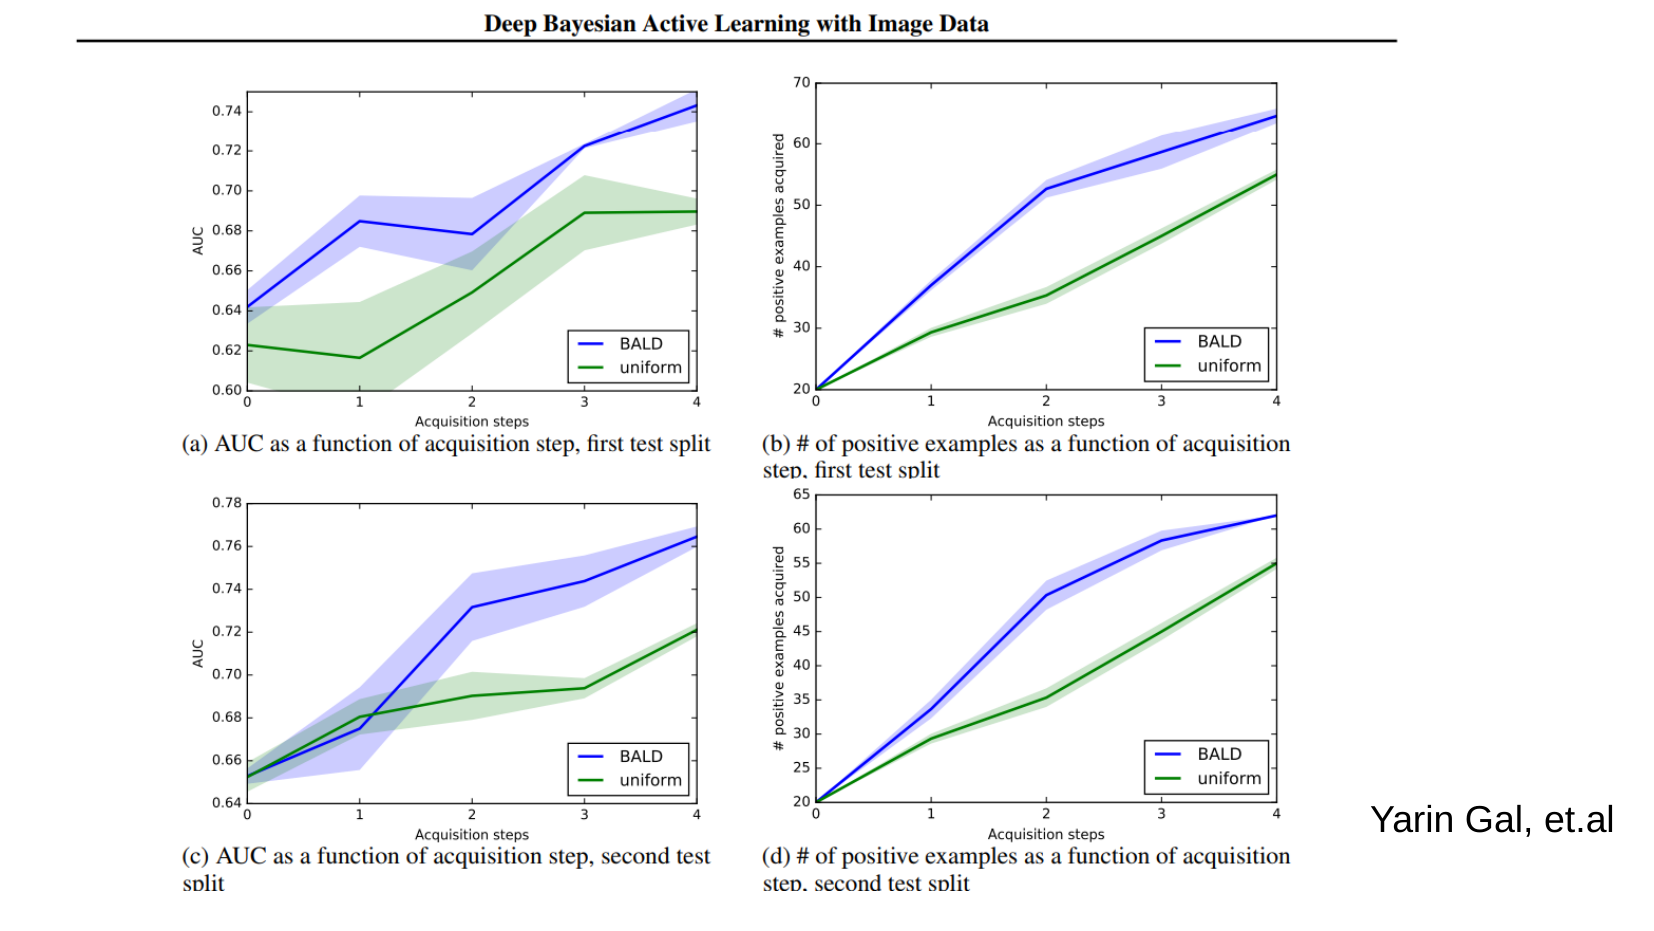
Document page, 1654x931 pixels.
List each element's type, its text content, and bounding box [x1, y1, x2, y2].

picture [39, 0, 1441, 891]
text_box Yarin Gal, et.al [1355, 791, 1630, 849]
